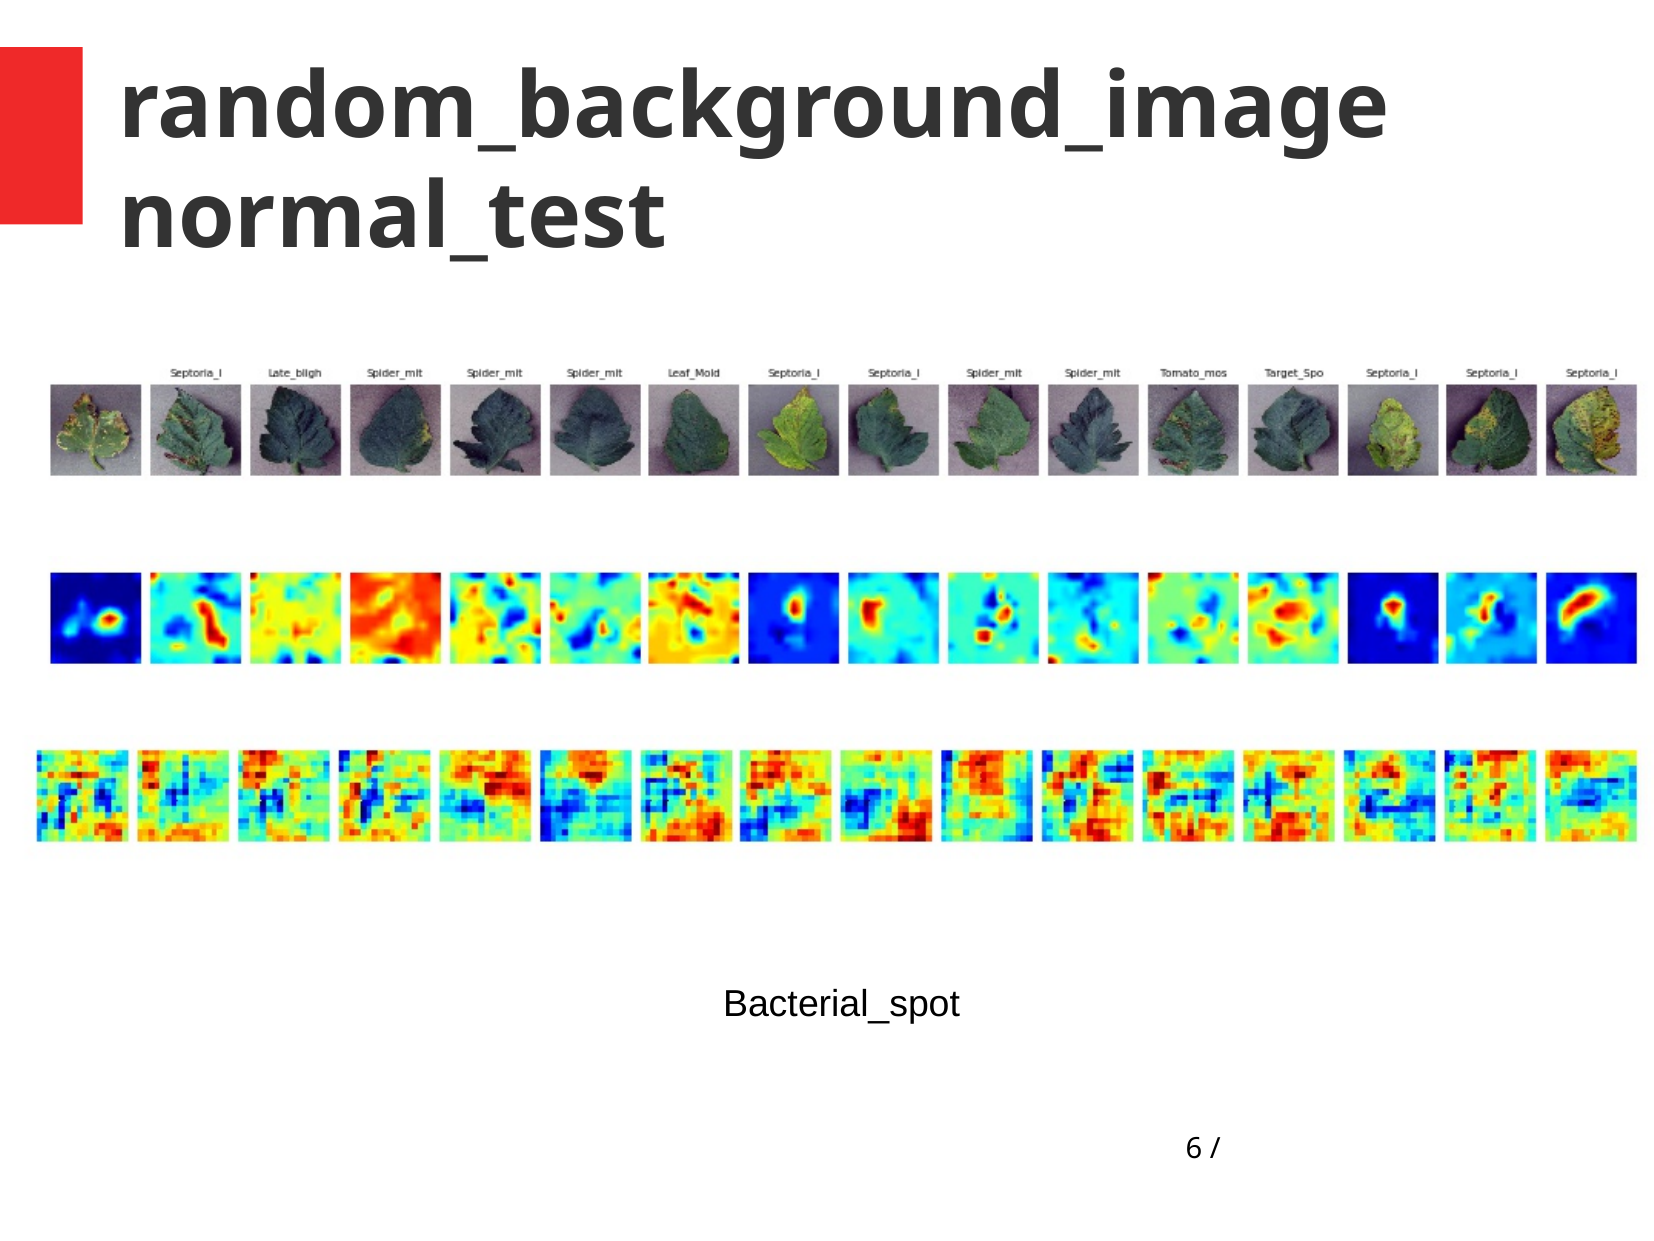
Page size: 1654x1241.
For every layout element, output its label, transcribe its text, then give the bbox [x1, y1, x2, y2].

picture [0, 735, 1654, 880]
text_box / [1185, 1129, 1571, 1216]
picture [0, 357, 1654, 513]
picture [0, 556, 1654, 701]
text_box Bacterial_spot [708, 975, 976, 1032]
title random_background_image normal_test [118, 45, 1571, 260]
